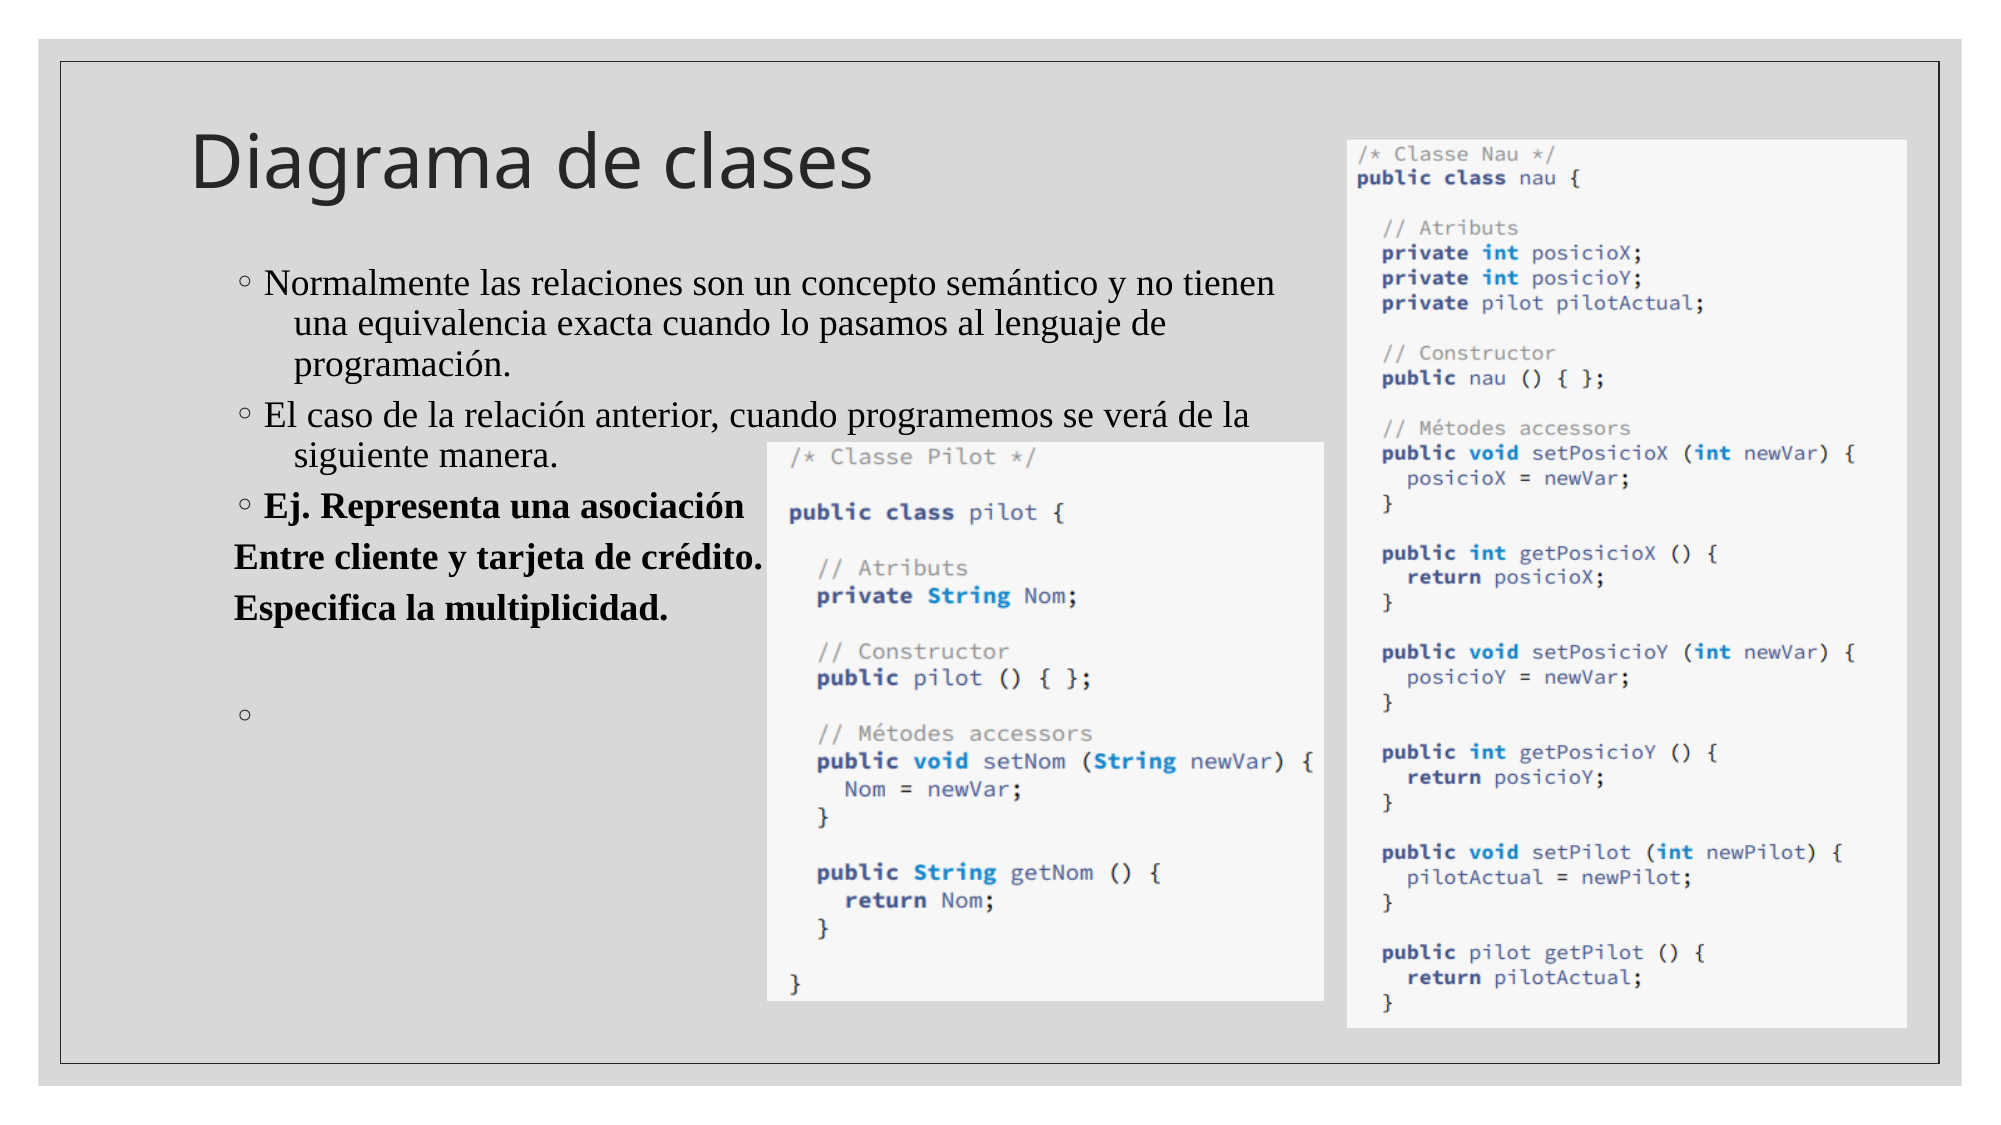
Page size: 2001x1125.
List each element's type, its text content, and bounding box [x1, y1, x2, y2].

picture [767, 442, 1324, 1001]
picture [1347, 137, 1907, 1028]
title Diagrama de clases [174, 105, 1825, 224]
list Normalmente las relaciones son un concepto semántico y no tienen una equivalencia exacta cuando lo pasamos al lenguaje de programación. El caso de la relación anterior, cuando programemos se verá de la siguiente manera. Ej. Representa una asociación Entre cliente y tarjeta de crédito. Especifica la multiplicidad. [128, 255, 1326, 988]
